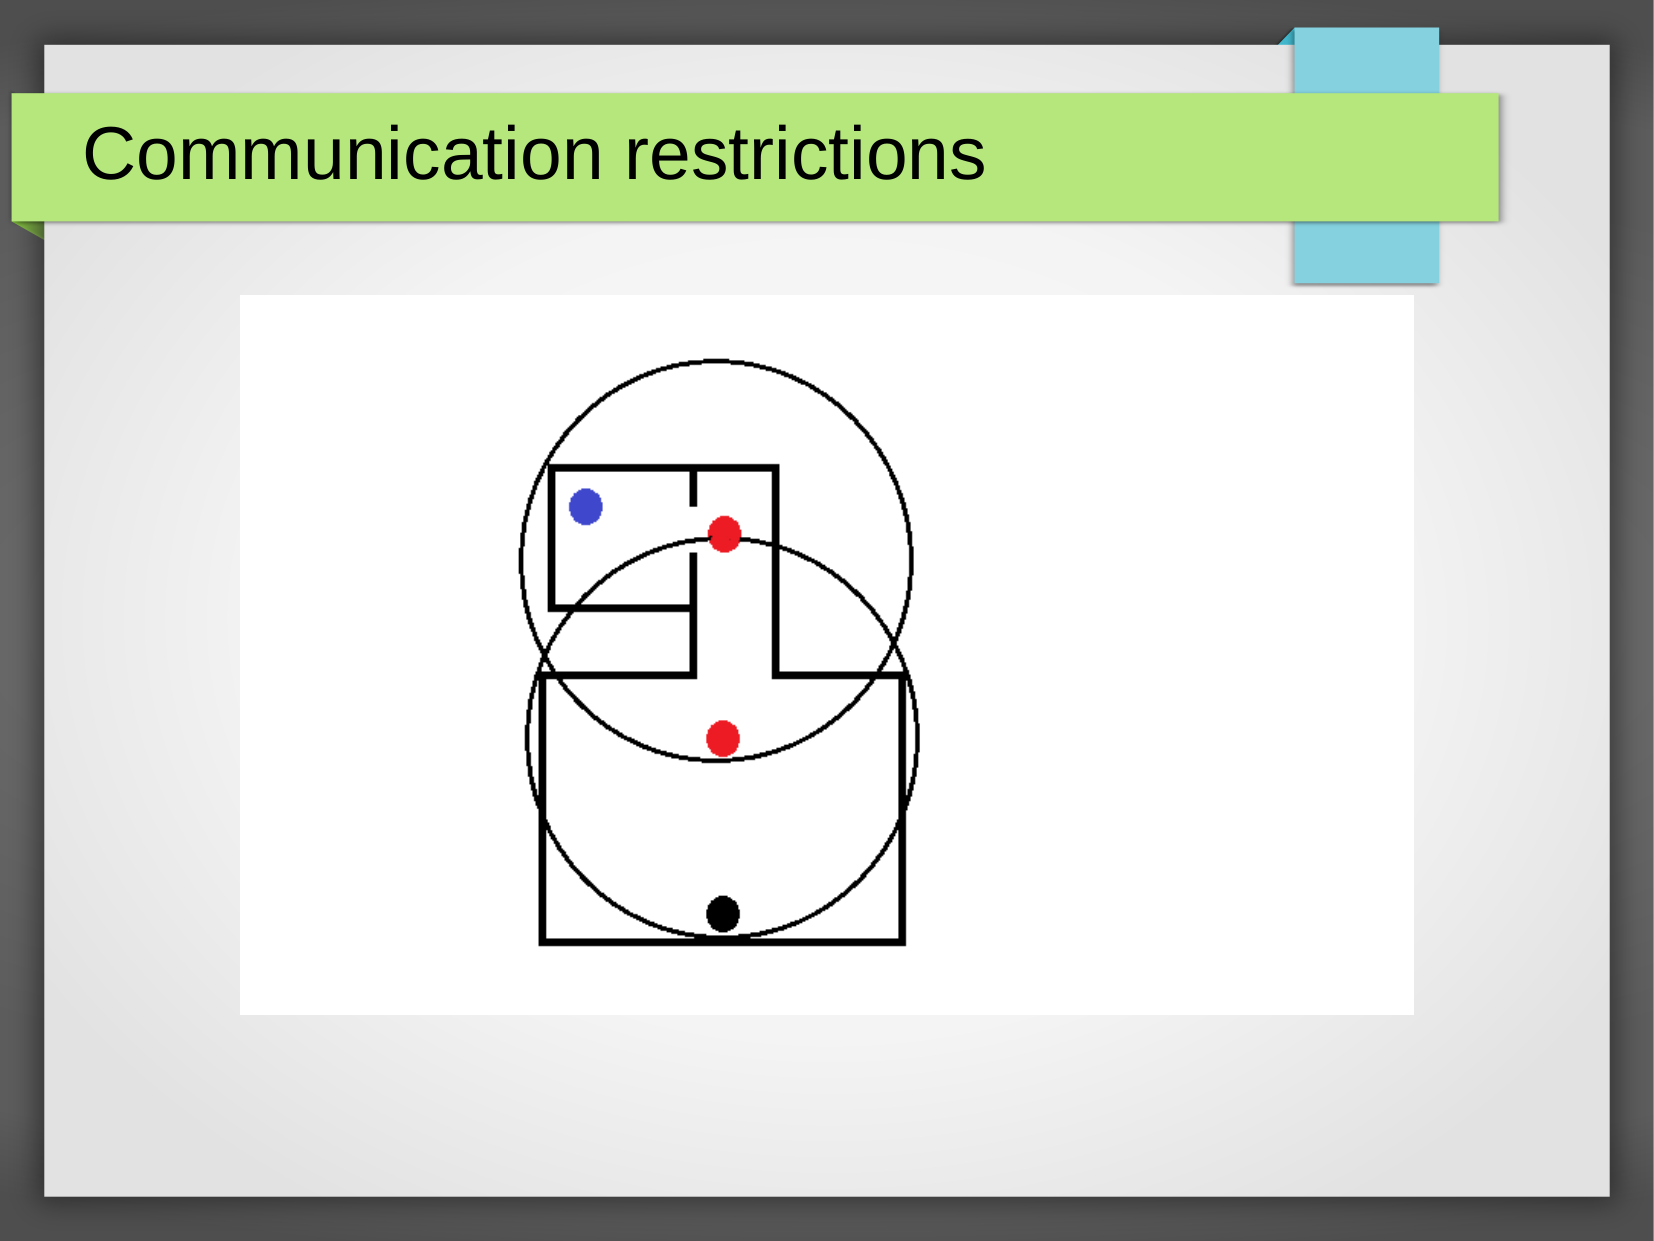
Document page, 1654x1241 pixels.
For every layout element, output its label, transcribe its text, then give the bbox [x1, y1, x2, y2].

picture [0, 0, 1654, 1241]
title Communication restrictions [82, 94, 1264, 213]
